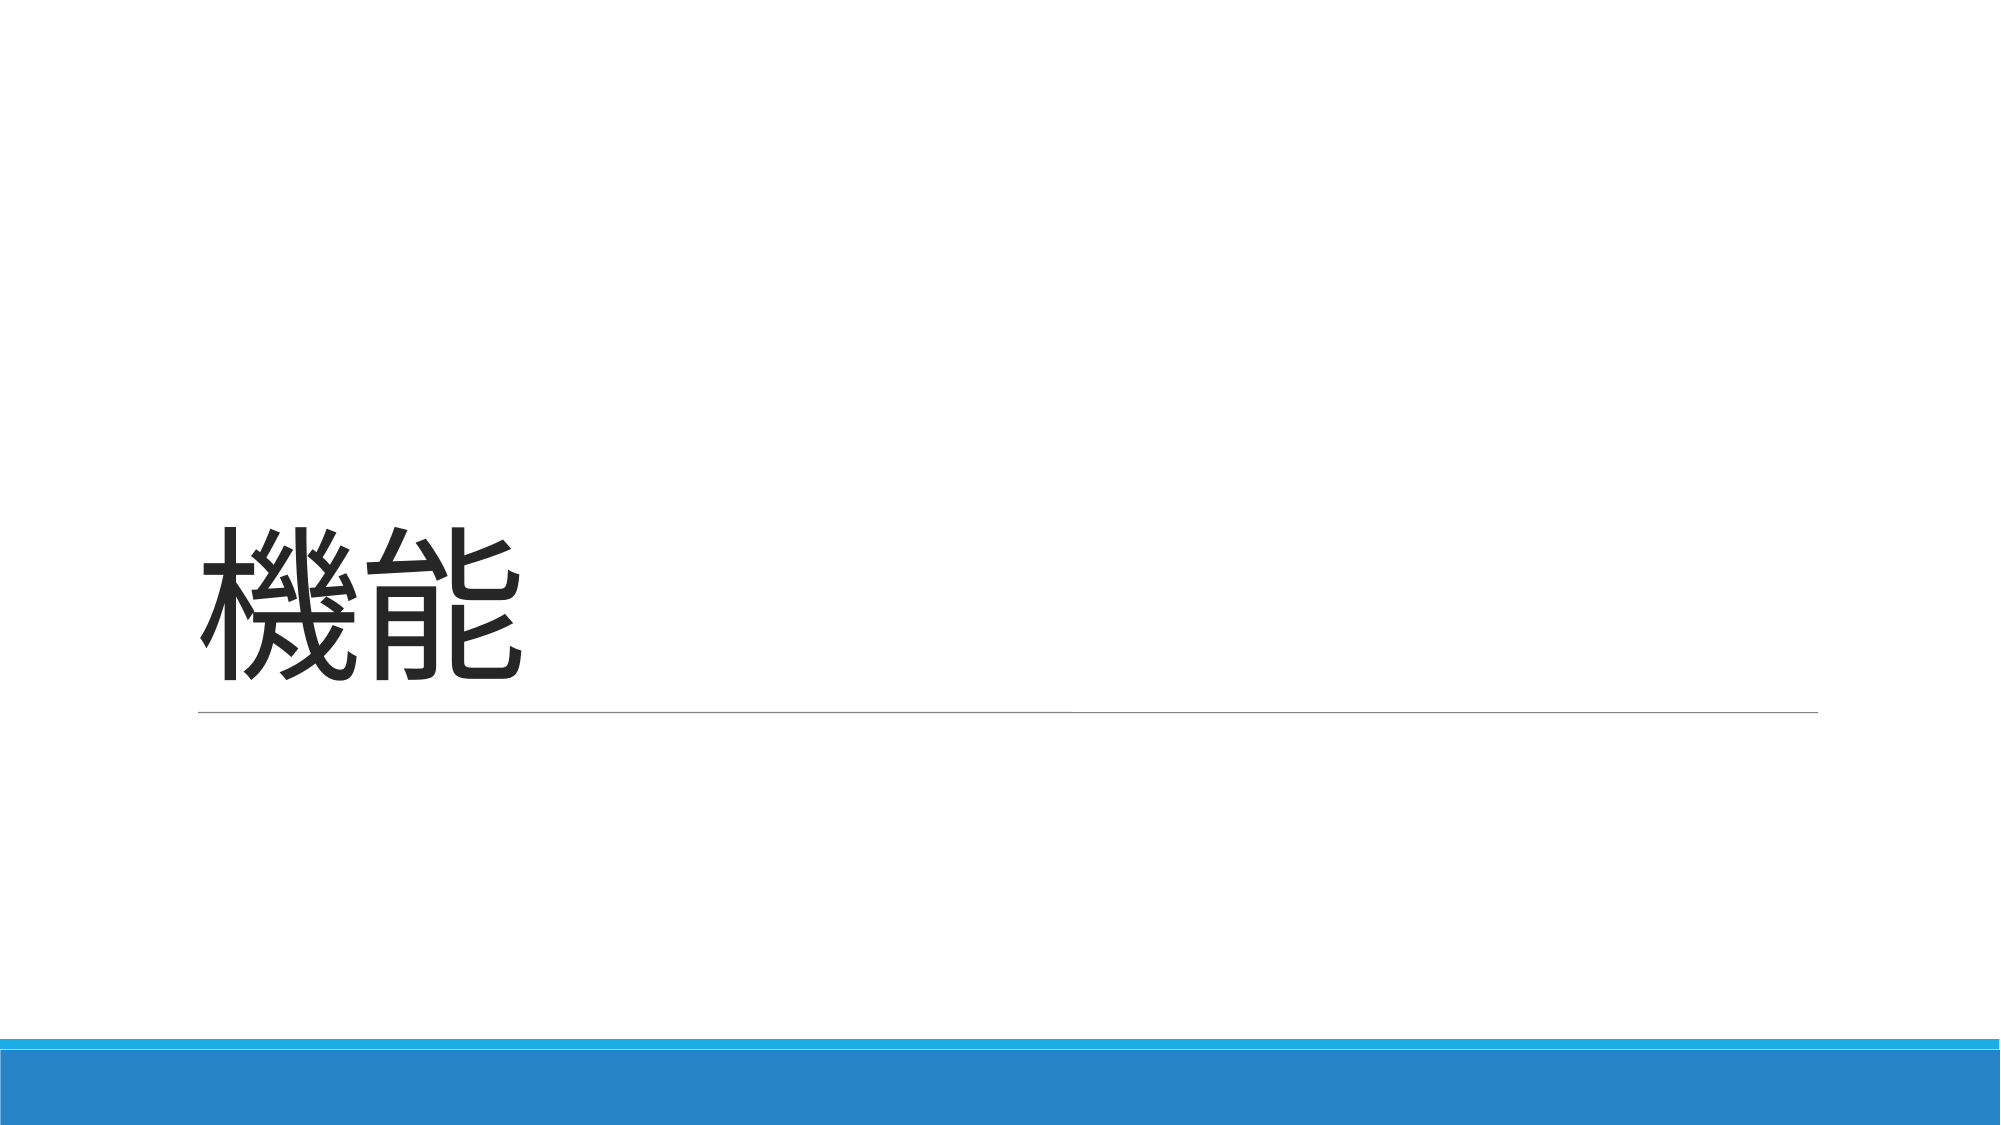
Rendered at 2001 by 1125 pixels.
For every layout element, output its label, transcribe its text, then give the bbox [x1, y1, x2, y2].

title 機能 [180, 124, 1830, 710]
